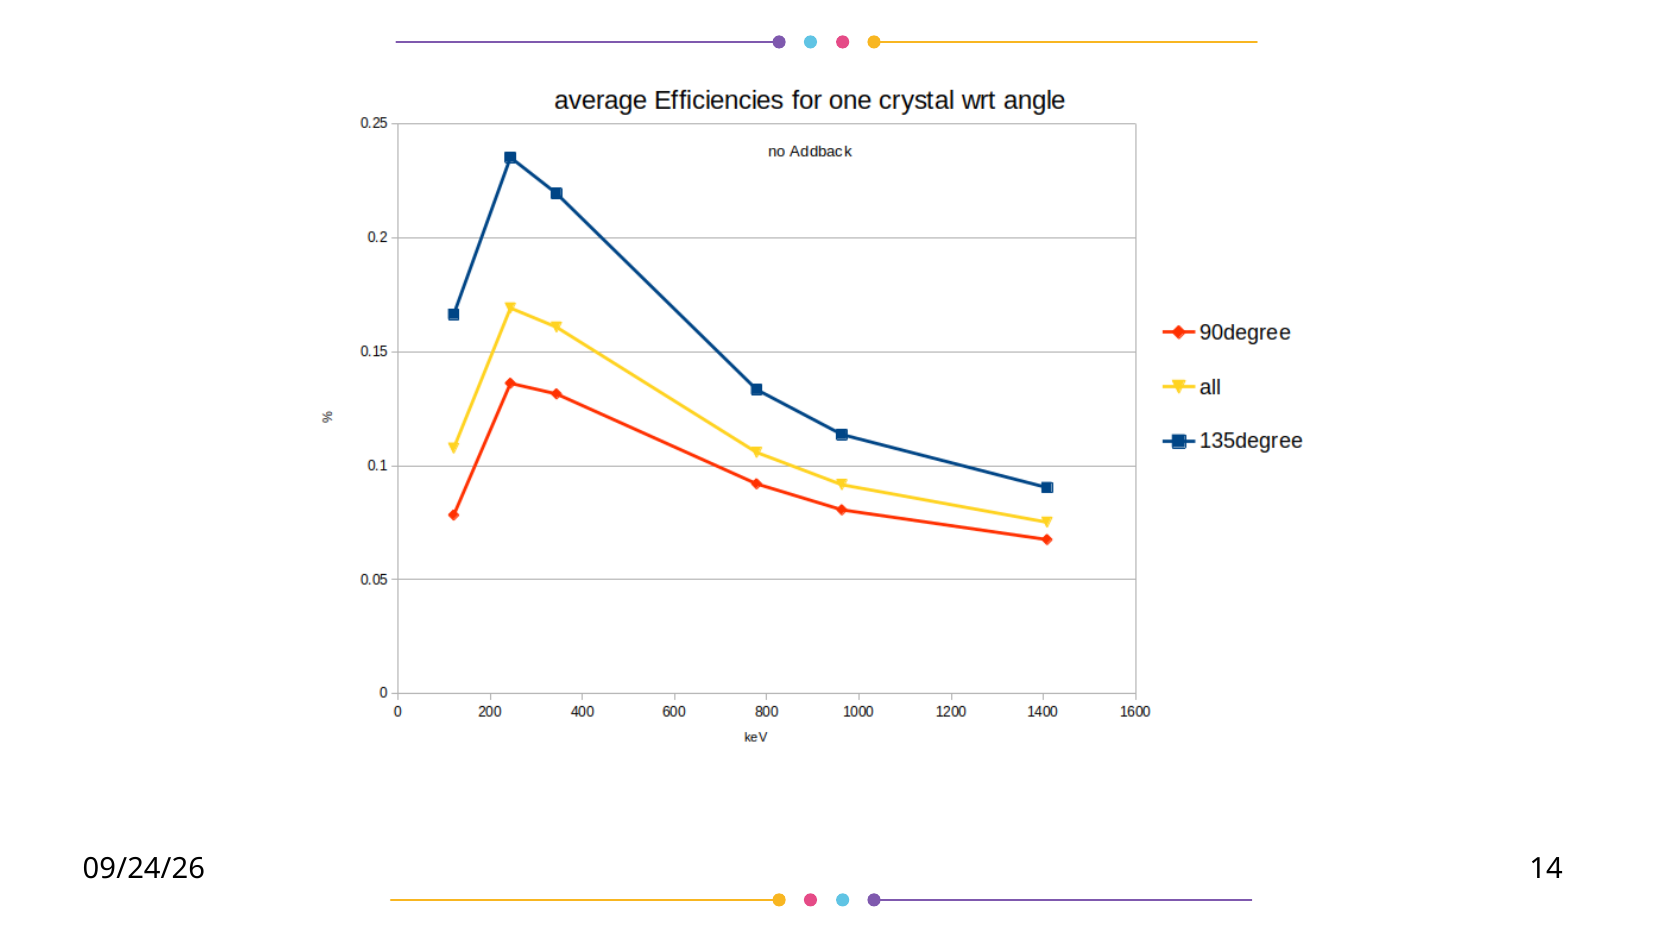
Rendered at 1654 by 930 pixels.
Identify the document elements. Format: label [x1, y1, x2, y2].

picture [300, 59, 1322, 751]
